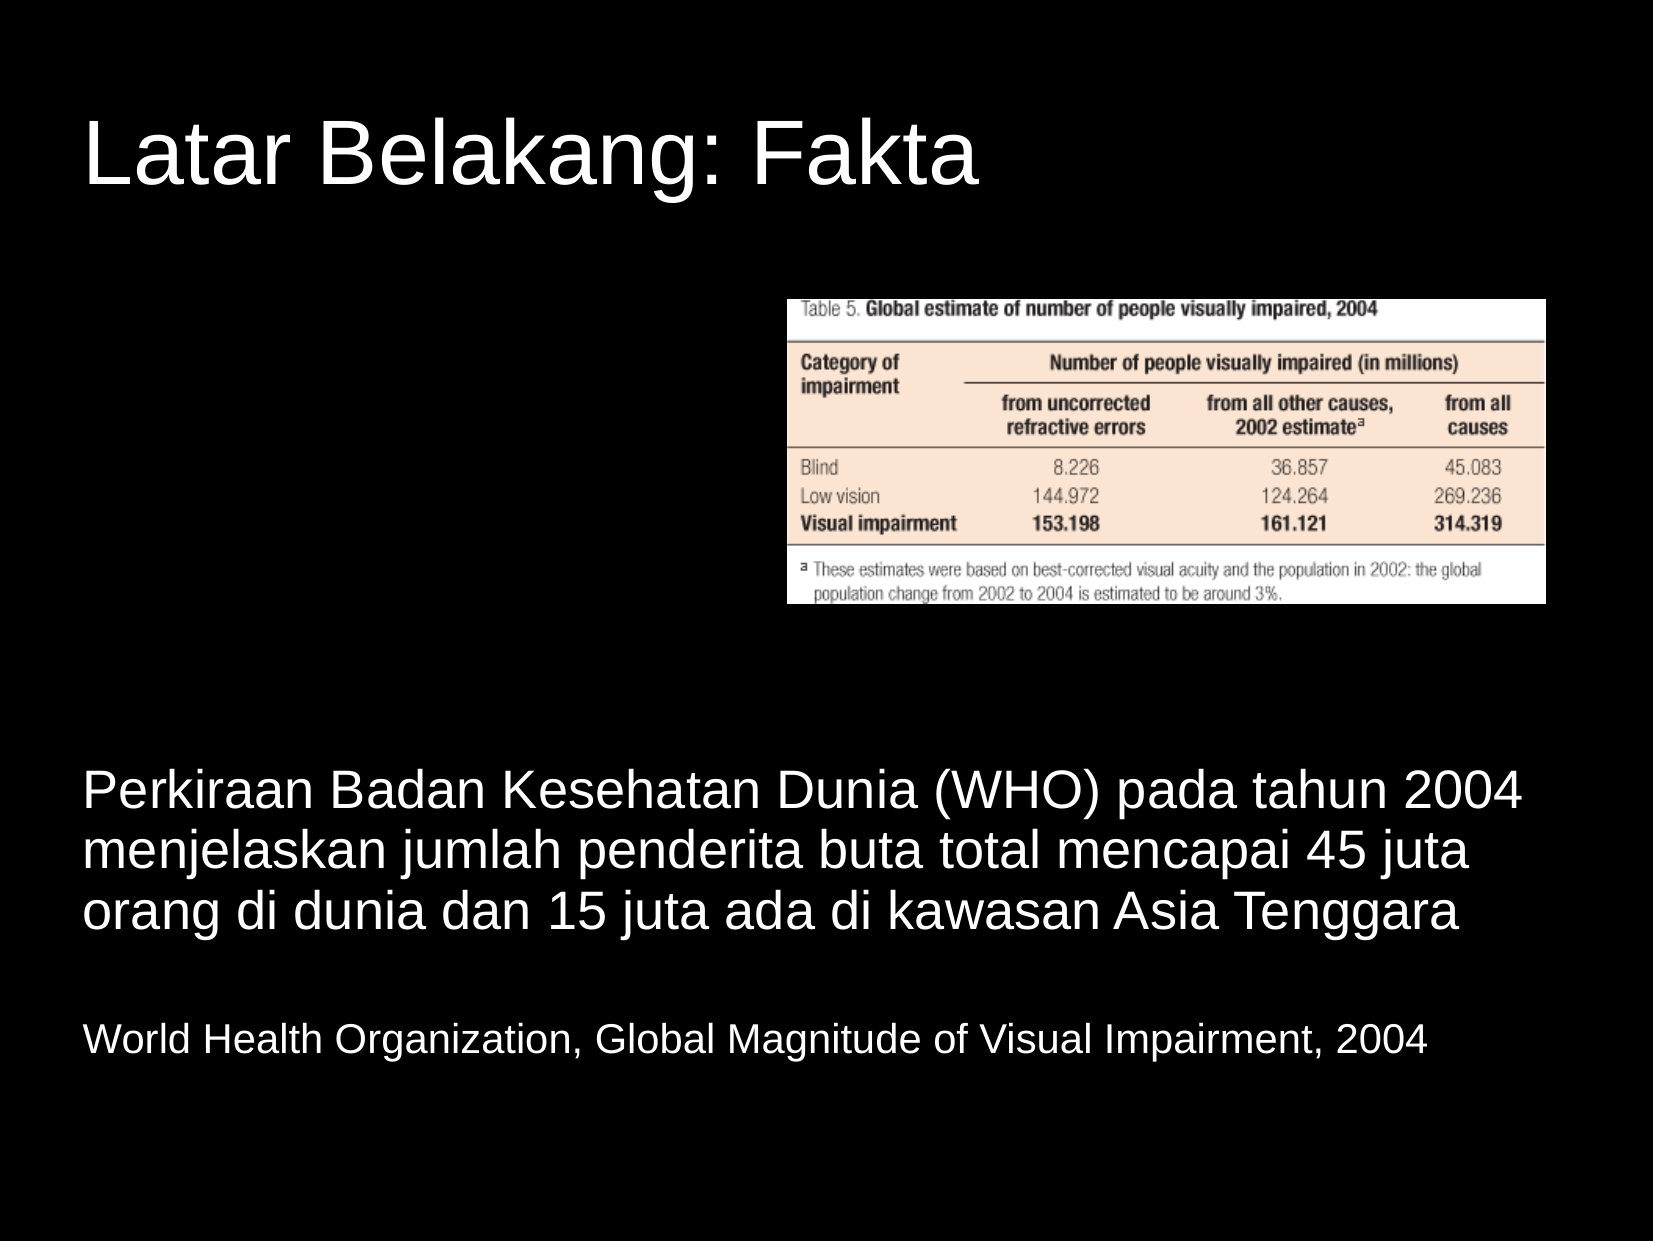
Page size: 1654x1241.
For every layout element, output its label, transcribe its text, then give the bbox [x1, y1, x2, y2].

title Latar Belakang: Fakta [82, 49, 1571, 257]
picture [787, 299, 1546, 604]
subtitle Perkiraan Badan Kesehatan Dunia (WHO) pada tahun 2004 menjelaskan jumlah penderita buta total mencapai 45 juta orang di dunia dan 15 juta ada di kawasan Asia Tenggara World Health Organization, Global Magnitude of Visual Impairment, 2004 [82, 712, 1571, 1109]
